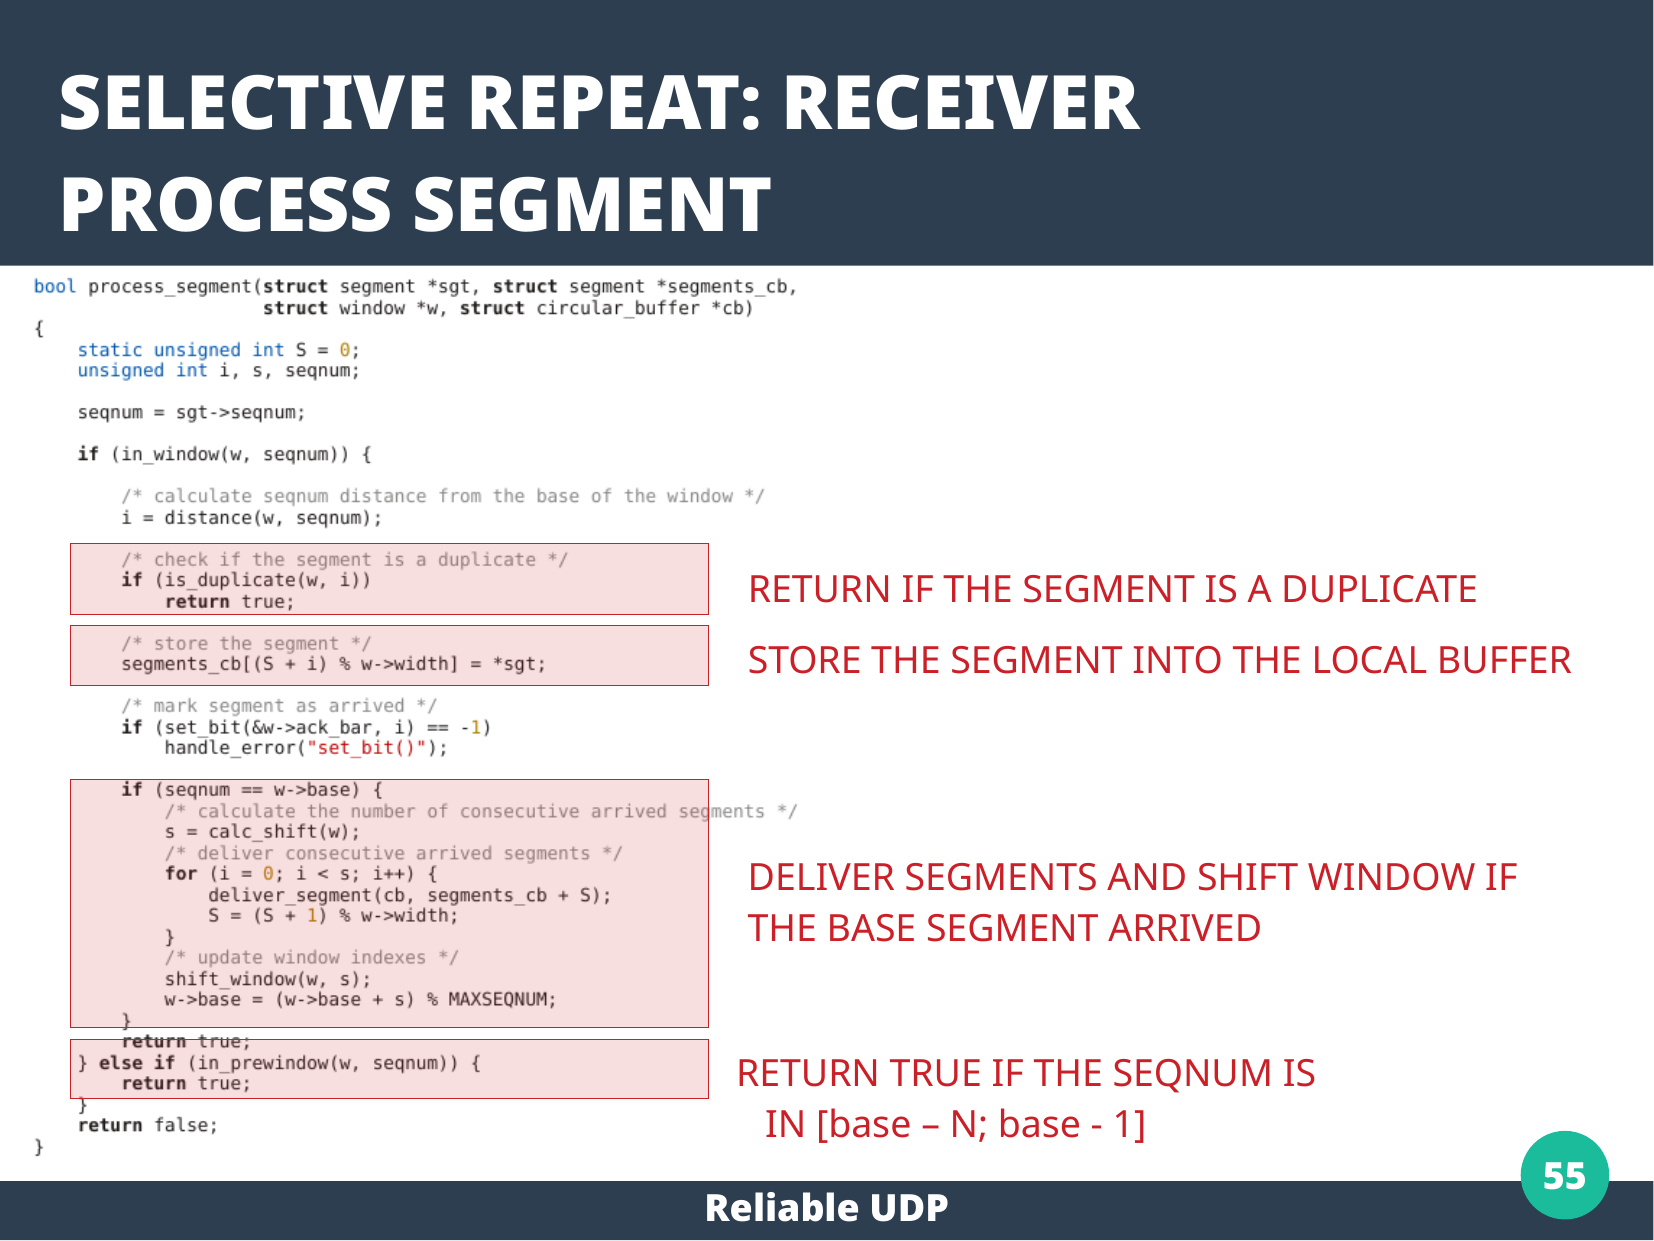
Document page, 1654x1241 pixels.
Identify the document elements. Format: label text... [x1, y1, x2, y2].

text_box [70, 625, 709, 686]
text_box [70, 543, 709, 615]
text_box [70, 1039, 709, 1099]
text_box RETURN TRUE IF THE SEQNUM IS IN [base – N; base - 1] [721, 1039, 1385, 1142]
title SELECTIVE REPEAT: RECEIVER PROCESS SEGMENT [59, 49, 1595, 207]
picture [23, 271, 804, 1172]
text_box RETURN IF THE SEGMENT IS A DUPLICATE [733, 555, 1548, 614]
text_box [70, 779, 709, 1028]
text_box STORE THE SEGMENT INTO THE LOCAL BUFFER [733, 625, 1654, 685]
text_box DELIVER SEGMENTS AND SHIFT WINDOW IF THE BASE SEGMENT ARRIVED [732, 843, 1584, 945]
